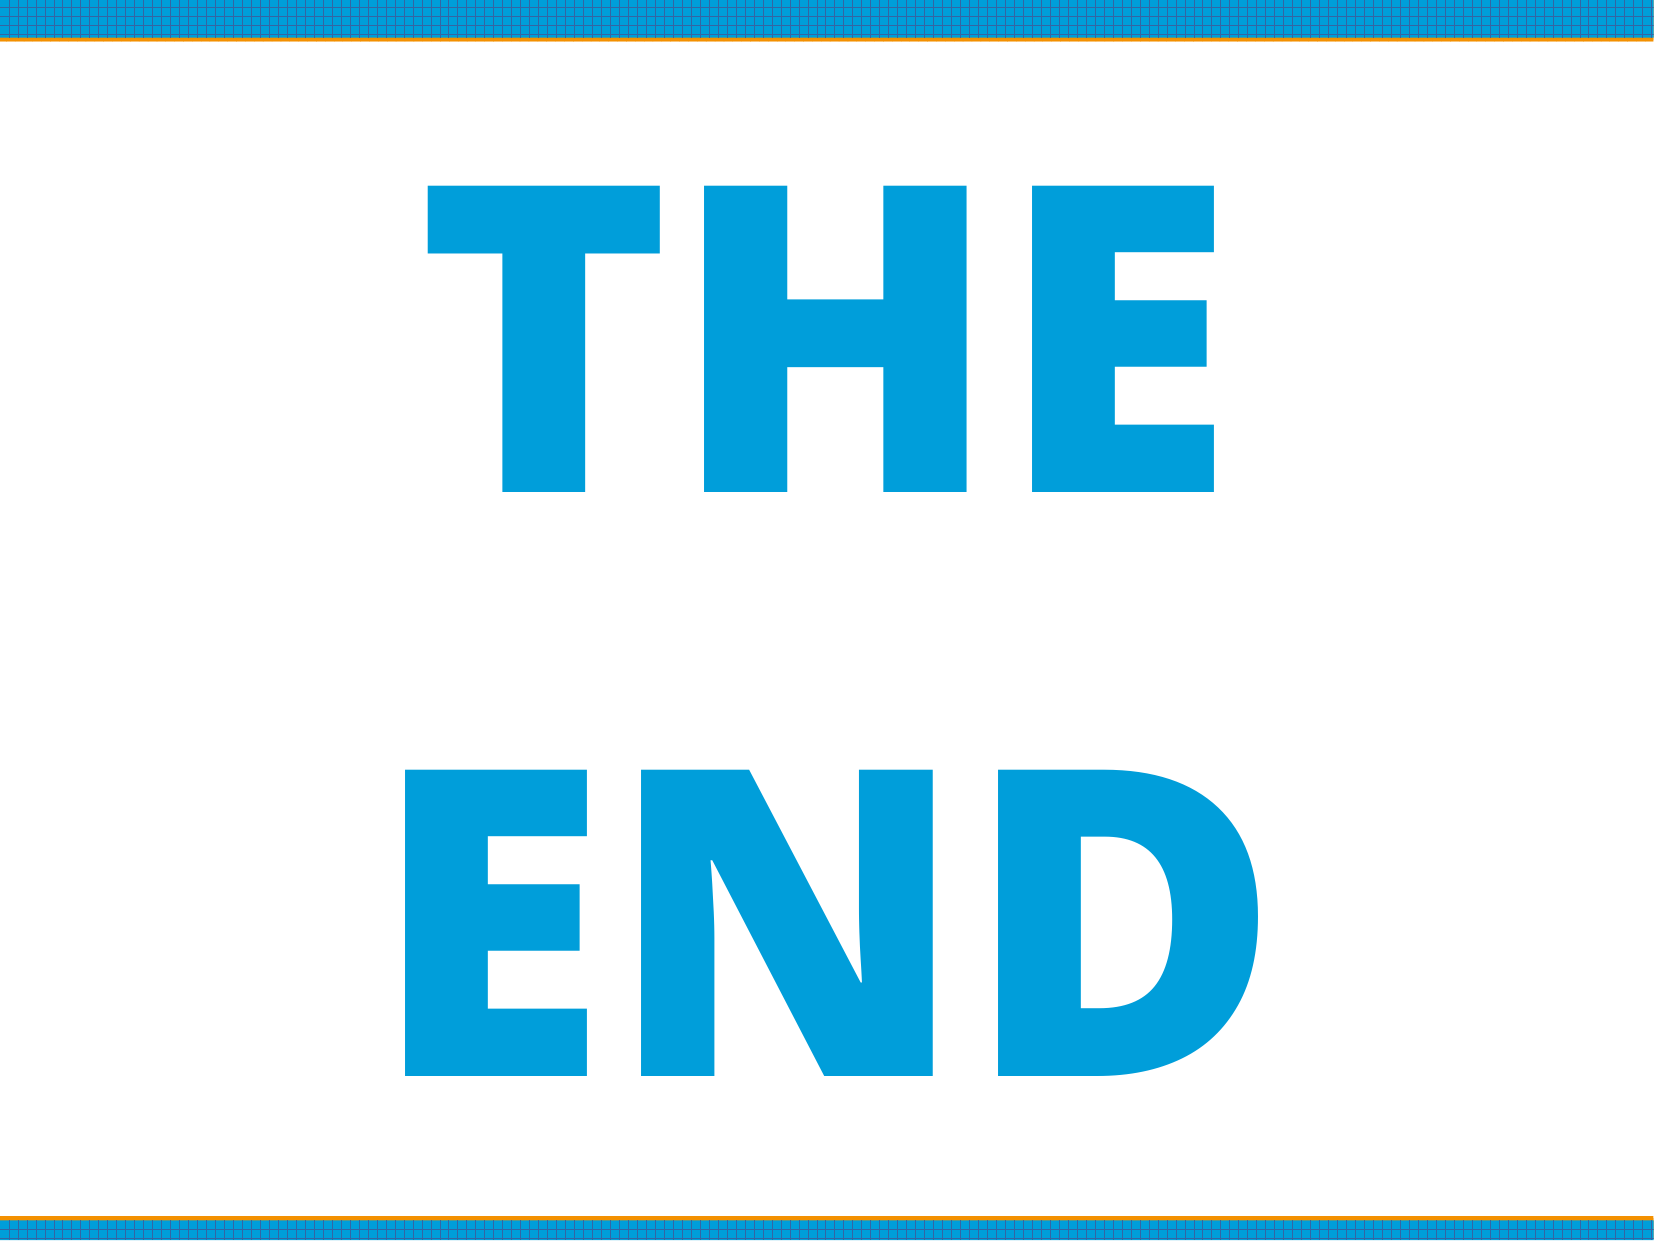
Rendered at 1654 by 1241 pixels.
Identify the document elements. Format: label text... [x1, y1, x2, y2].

subtitle THE END [82, 137, 1571, 1098]
